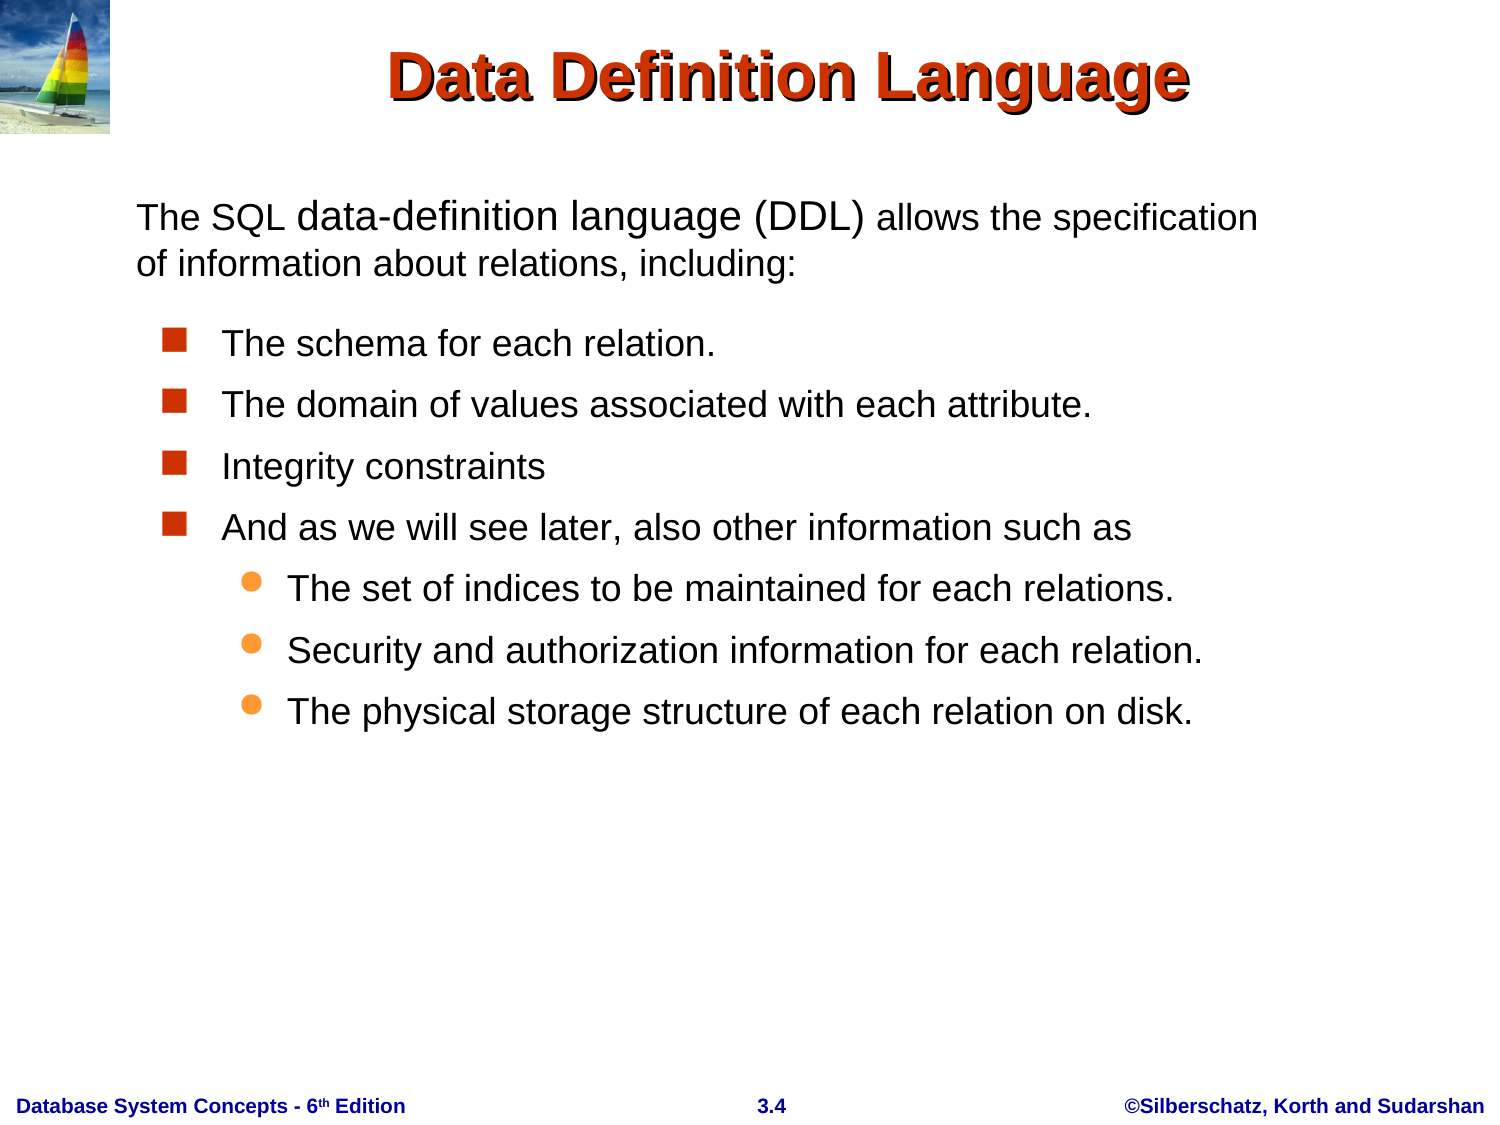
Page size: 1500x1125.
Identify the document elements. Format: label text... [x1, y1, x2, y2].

picture [0, 0, 110, 134]
list The schema for each relation. The domain of values associated with each attribute. Integrity constraints And as we will see later, also other information such as The set of indices to be maintained for each relations. Security and authorization information for each relation. The physical storage structure of each relation on disk. [149, 311, 1397, 744]
text_box The SQL data-definition language (DDL) allows the specification of information about relations, including: [121, 181, 1309, 293]
title Data Definition Language [125, 19, 1451, 120]
